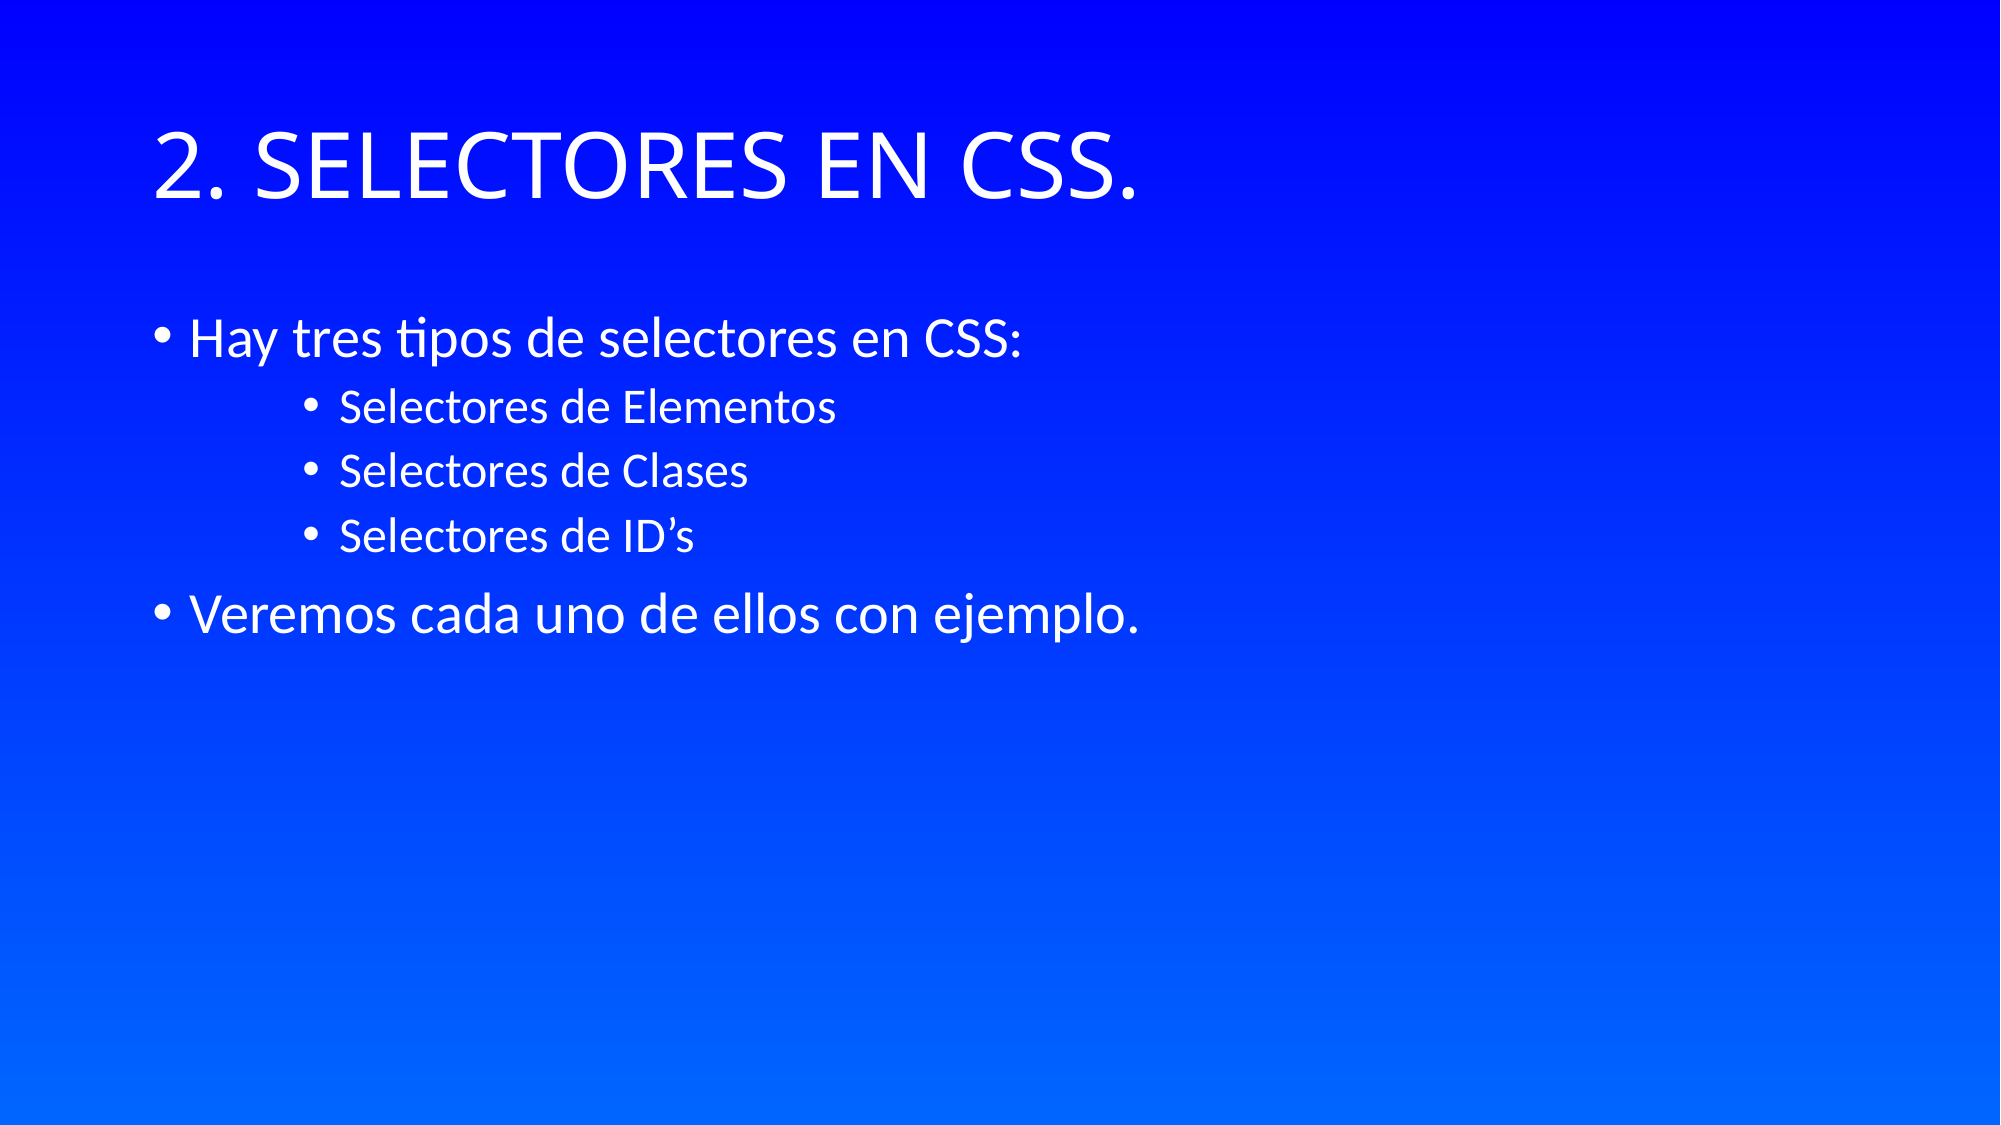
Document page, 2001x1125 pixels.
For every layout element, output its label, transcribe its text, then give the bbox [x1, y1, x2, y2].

title 2. SELECTORES EN CSS. [137, 59, 1863, 278]
list Hay tres tipos de selectores en CSS: Selectores de Elementos Selectores de Clases Selectores de ID’s Veremos cada uno de ellos con ejemplo. [137, 299, 1863, 1014]
